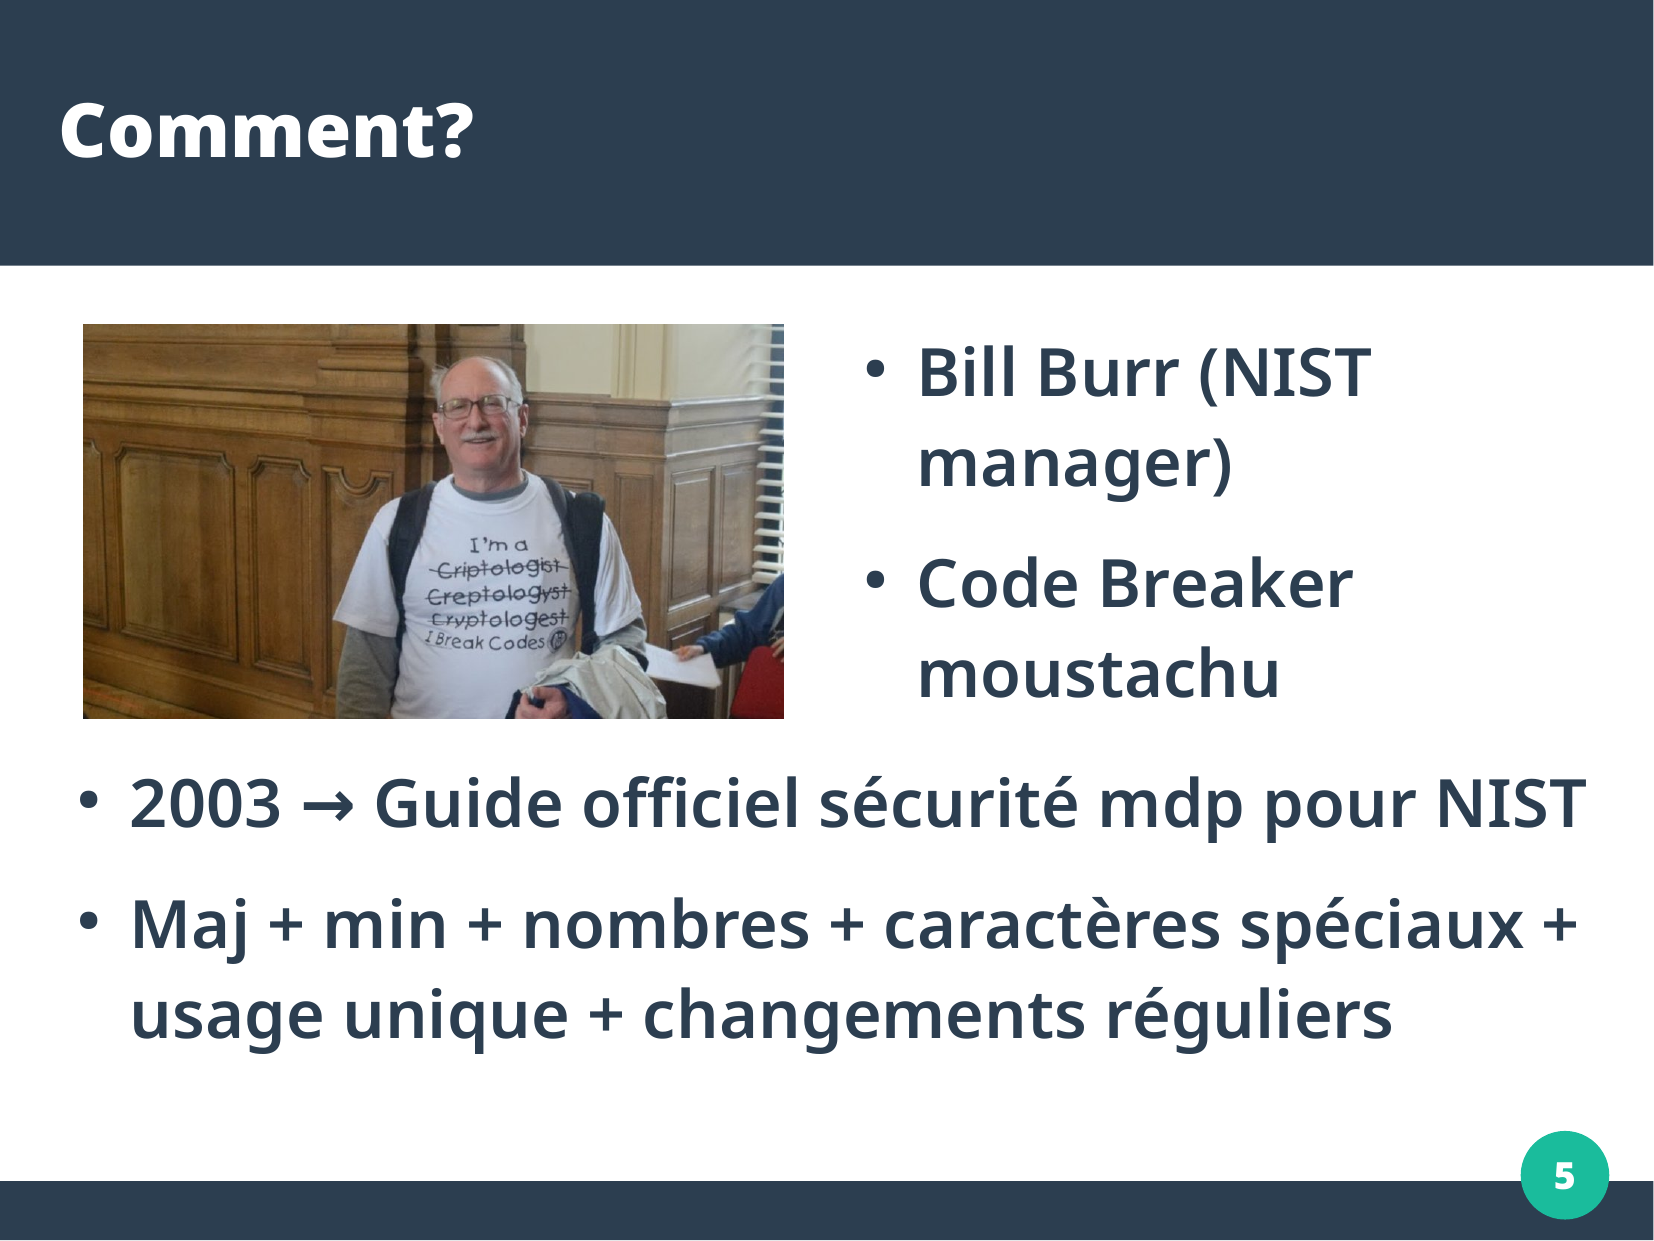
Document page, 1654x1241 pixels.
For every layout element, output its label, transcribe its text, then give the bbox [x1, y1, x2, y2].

title Comment? [59, 49, 1595, 207]
picture [83, 324, 784, 720]
list 2003 → Guide officiel sécurité mdp pour NIST Maj + min + nombres + caractères spéciaux + usage unique + changements réguliers [59, 756, 1595, 1151]
list Bill Burr (NIST manager) Code Breaker moustachu [845, 324, 1596, 720]
